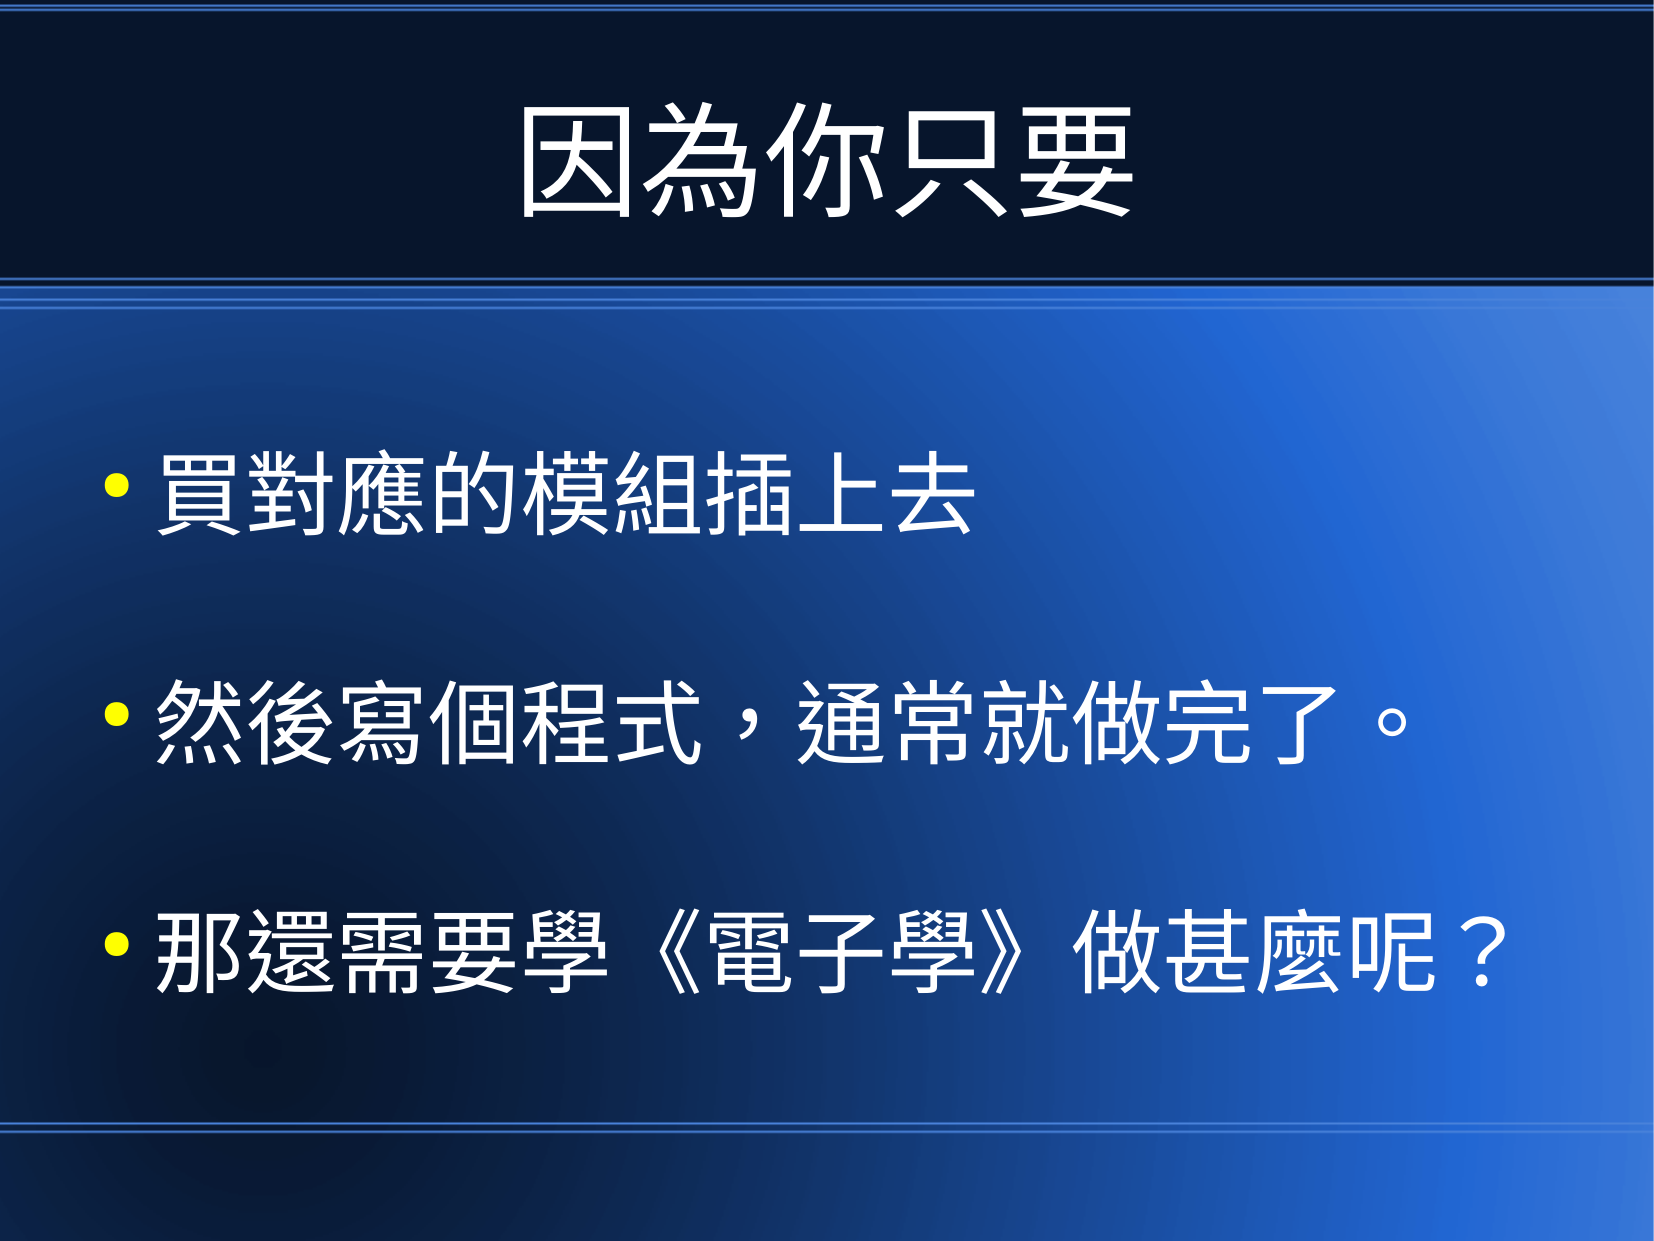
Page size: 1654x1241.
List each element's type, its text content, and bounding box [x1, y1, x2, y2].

title 因為你只要 [82, 49, 1571, 257]
picture [0, 0, 1654, 1241]
list 買對應的模組插上去 然後寫個程式，通常就做完了。 那還需要學《電子學》做甚麼呢？ [82, 355, 1571, 1241]
